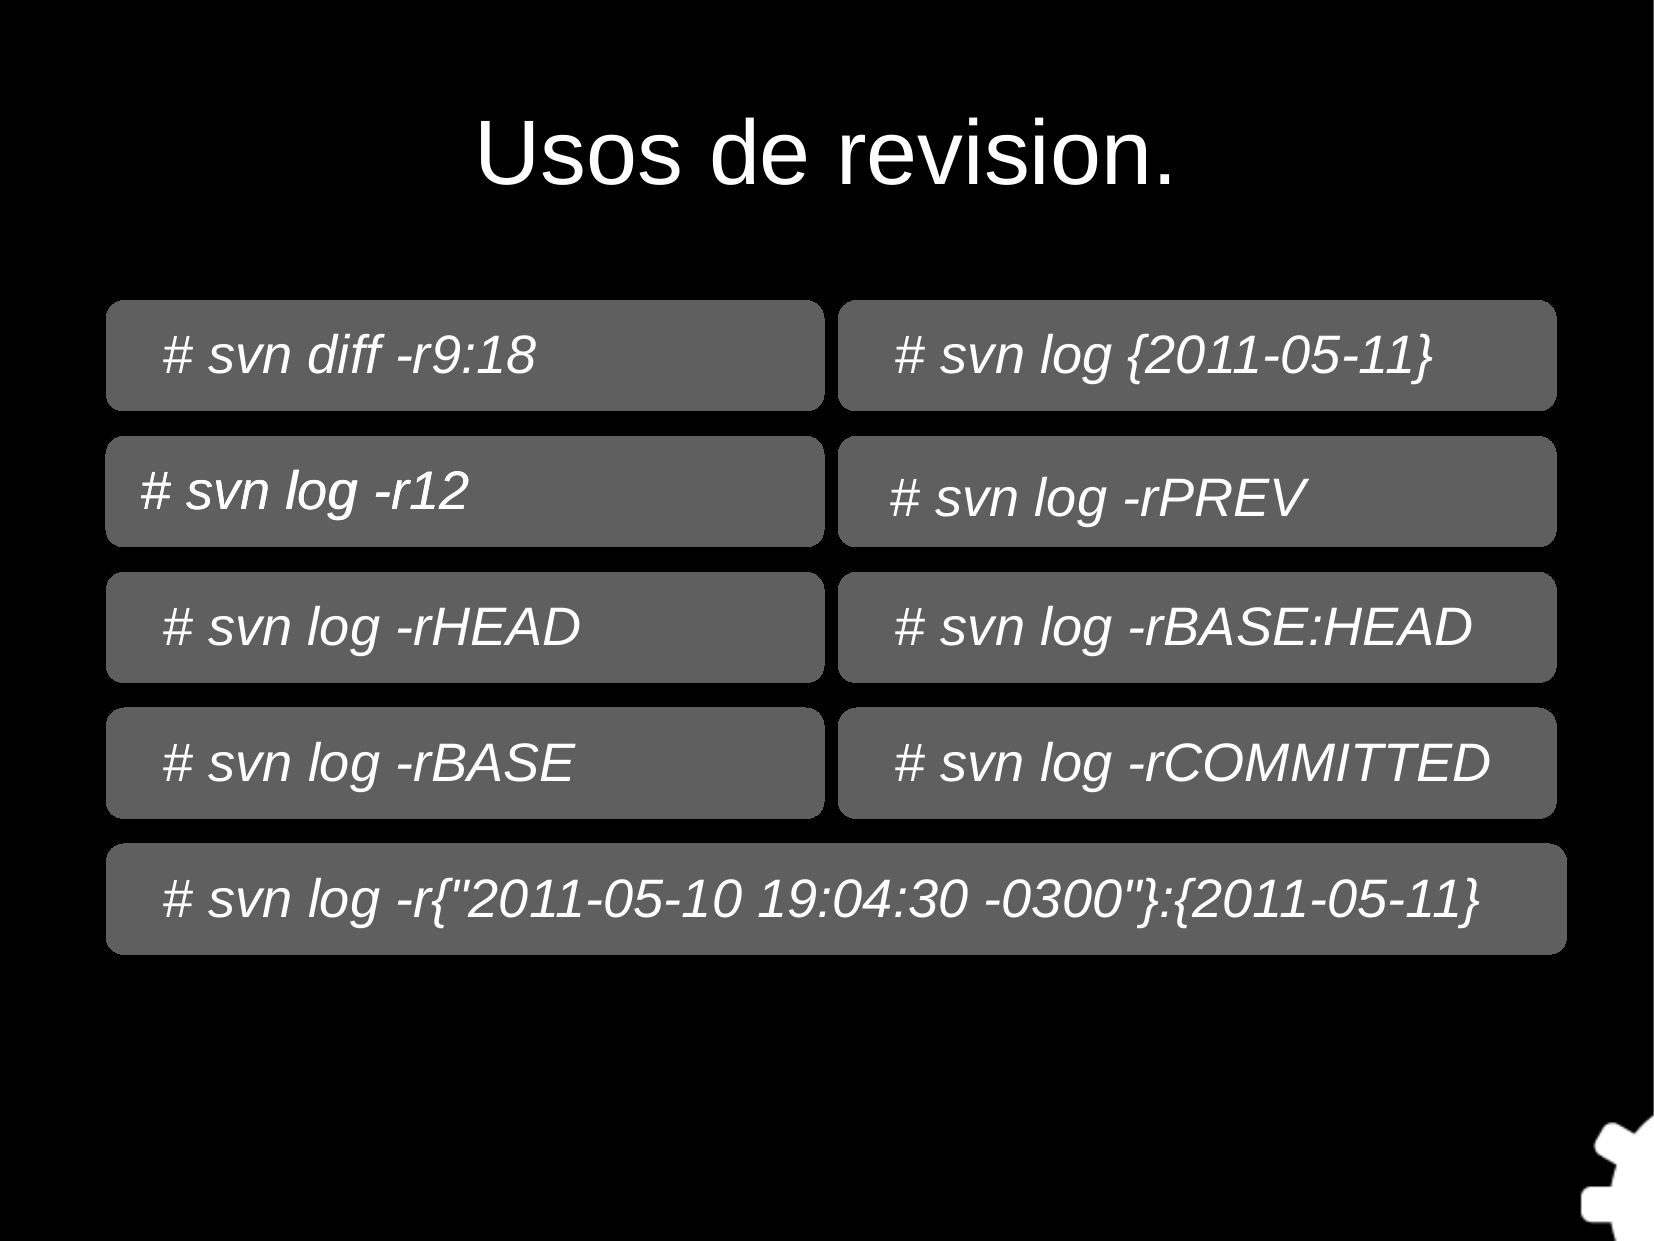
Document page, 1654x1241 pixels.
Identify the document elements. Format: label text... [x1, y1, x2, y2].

text_box # svn log -rBASE [148, 724, 788, 801]
text_box [105, 842, 1568, 956]
text_box # svn log -rHEAD [148, 588, 788, 665]
picture [0, 0, 1654, 1241]
text_box [837, 706, 1558, 820]
title Usos de revision. [82, 49, 1571, 257]
text_box # svn log -r{"2011-05-10 19:04:30 -0300"}:{2011-05-11} [148, 860, 1531, 936]
text_box [837, 299, 1558, 412]
text_box # svn log -r12 [126, 452, 807, 529]
text_box [104, 435, 826, 548]
text_box # svn log -rCOMMITTED [880, 724, 1520, 801]
text_box [105, 571, 826, 684]
text_box [105, 706, 826, 820]
text_box [105, 299, 826, 412]
text_box # svn log -rBASE:HEAD [880, 588, 1520, 665]
text_box # svn log -rPREV [875, 459, 1556, 536]
text_box [837, 435, 1558, 548]
text_box # svn diff -r9:18 [148, 317, 713, 393]
text_box [837, 571, 1558, 684]
text_box # svn log {2011-05-11} [880, 317, 1501, 393]
